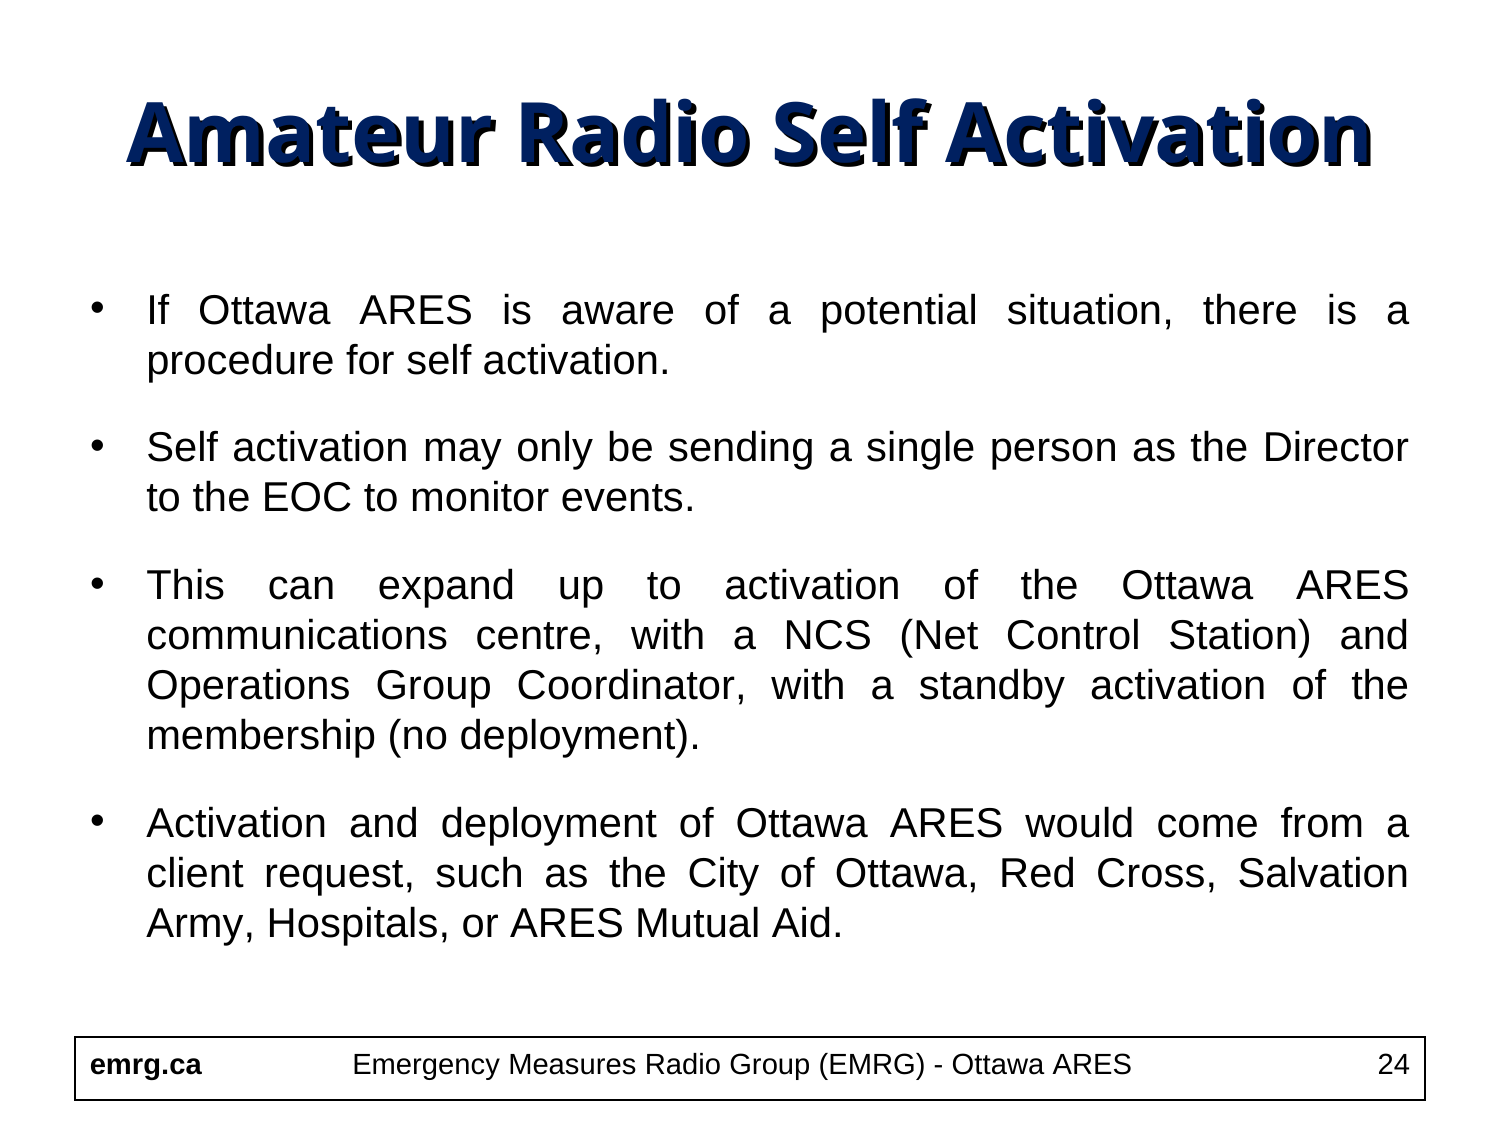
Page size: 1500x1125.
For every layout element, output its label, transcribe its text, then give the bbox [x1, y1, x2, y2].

title Amateur Radio Self Activation [75, 45, 1426, 213]
list If Ottawa ARES is aware of a potential situation, there is a procedure for self activation. Self activation may only be sending a single person as the Director to the EOC to monitor events. This can expand up to activation of the Ottawa ARES communications centre, with a NCS (Net Control Station) and Operations Group Coordinator, with a standby activation of the membership (no deployment). Activation and deployment of Ottawa ARES would come from a client request, such as the City of Ottawa, Red Cross, Salvation Army, Hospitals, or ARES Mutual Aid. [75, 274, 1426, 1038]
text_box <number> [1246, 1037, 1426, 1103]
text_box Emergency Measures Radio Group (EMRG) - Ottawa ARES [247, 1037, 1238, 1103]
